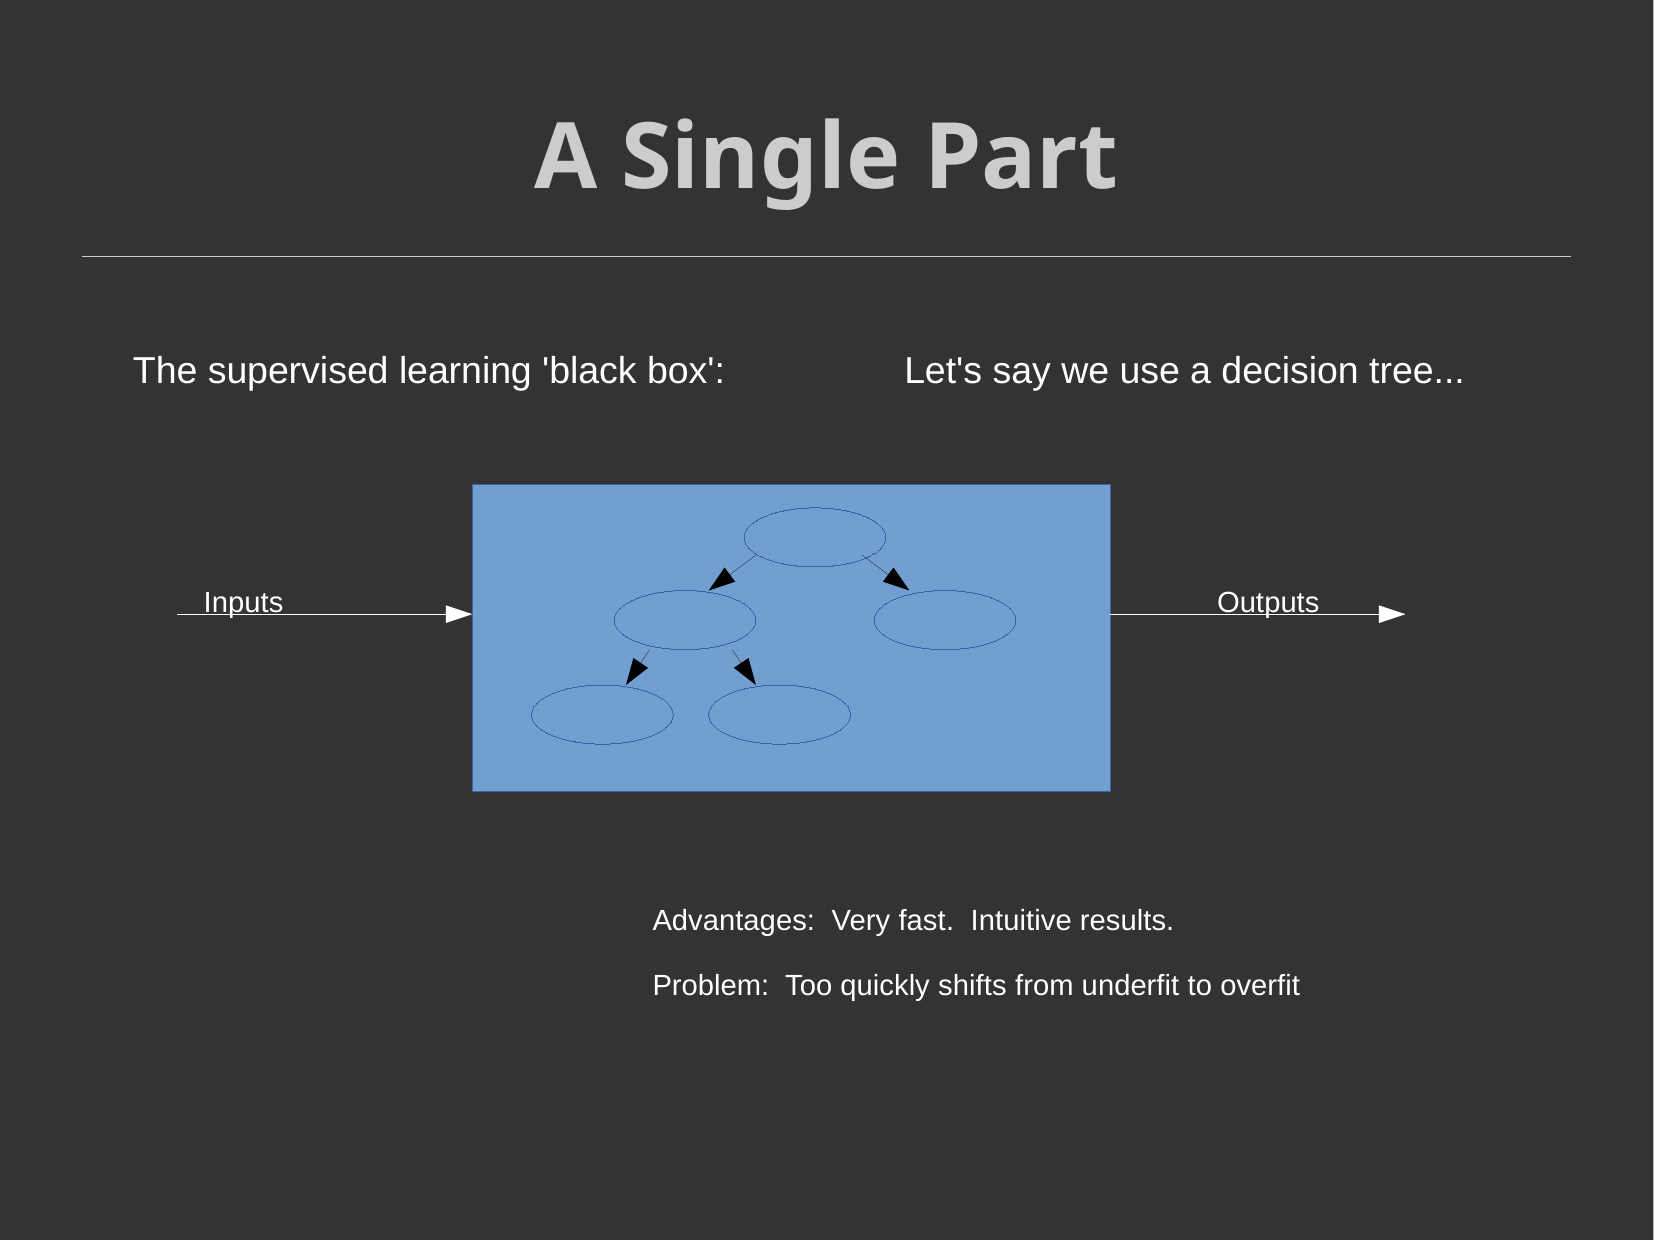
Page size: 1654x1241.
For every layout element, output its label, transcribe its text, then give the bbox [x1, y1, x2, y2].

text_box The supervised learning 'black box': [118, 342, 741, 400]
text_box [472, 484, 1111, 792]
text_box Advantages: Very fast. Intuitive results. Problem: Too quickly shifts from underfit to overfit [637, 896, 1316, 1075]
text_box Outputs [1202, 578, 1335, 626]
text_box Let's say we use a decision tree... [889, 342, 1481, 400]
title A Single Part [82, 49, 1571, 257]
text_box Inputs [188, 578, 299, 627]
